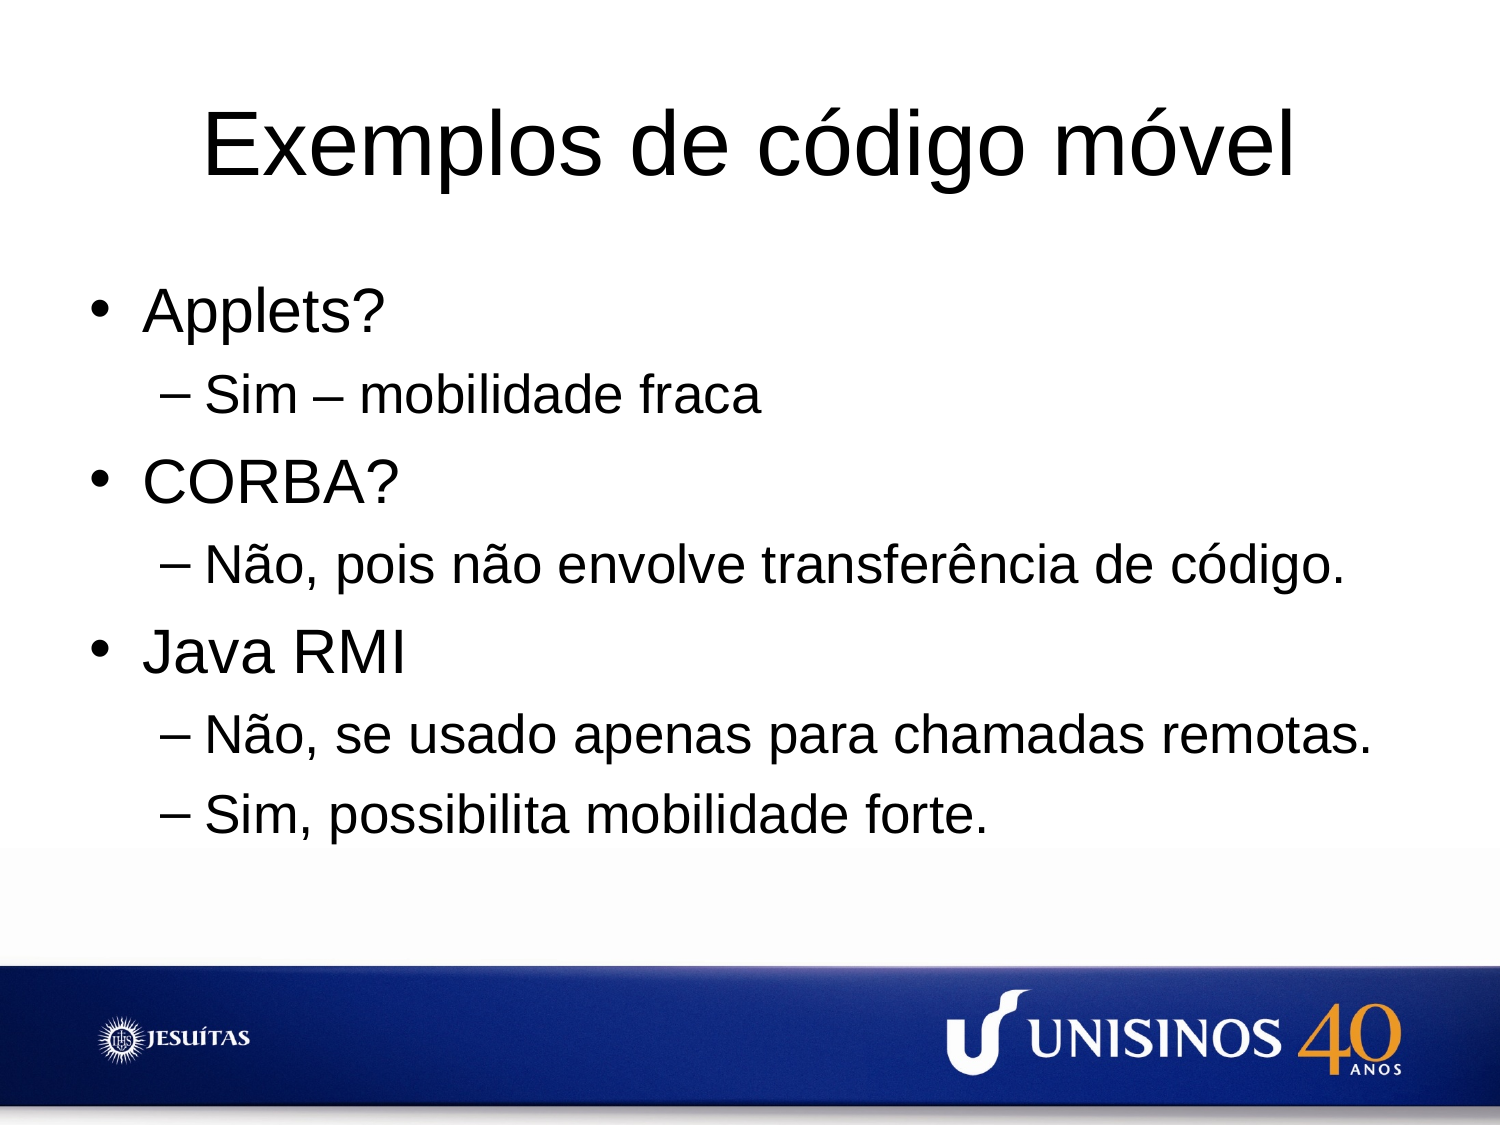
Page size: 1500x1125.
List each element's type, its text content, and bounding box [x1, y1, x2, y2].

list Applets? Sim – mobilidade fraca CORBA? Não, pois não envolve transferência de código. Java RMI Não, se usado apenas para chamadas remotas. Sim, possibilita mobilidade forte. [75, 262, 1426, 945]
picture [0, 848, 1500, 1125]
title Exemplos de código móvel [75, 45, 1426, 233]
